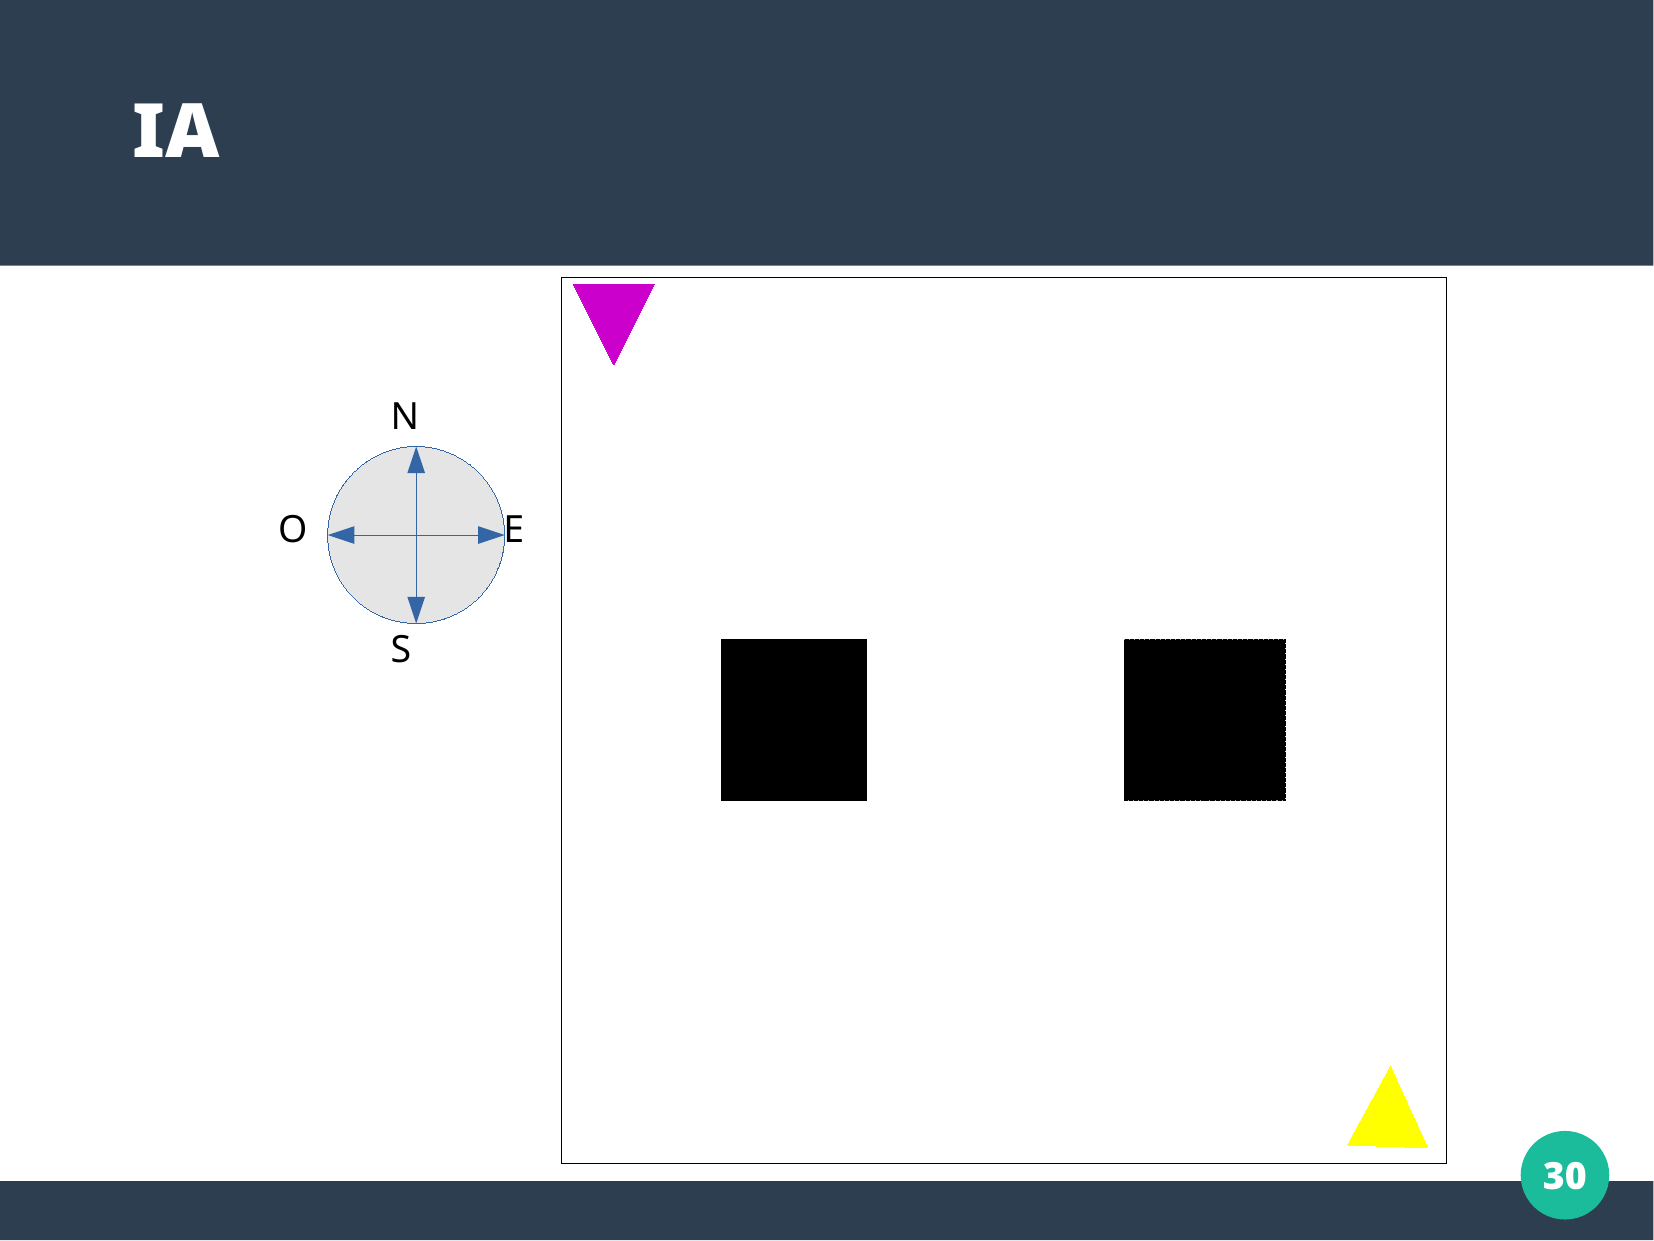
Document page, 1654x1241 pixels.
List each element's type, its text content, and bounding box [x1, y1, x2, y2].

text_box [417, 536, 495, 618]
text_box [561, 277, 1447, 1164]
text_box [1347, 1065, 1428, 1148]
text_box [417, 452, 495, 535]
text_box [573, 284, 655, 365]
text_box [336, 536, 416, 615]
text_box E [488, 494, 562, 576]
text_box S [375, 615, 449, 696]
text_box [336, 456, 416, 535]
text_box [721, 639, 867, 801]
text_box [1124, 639, 1286, 801]
text_box N [375, 382, 449, 463]
text_box O [263, 494, 336, 576]
title IA [59, 49, 1595, 207]
